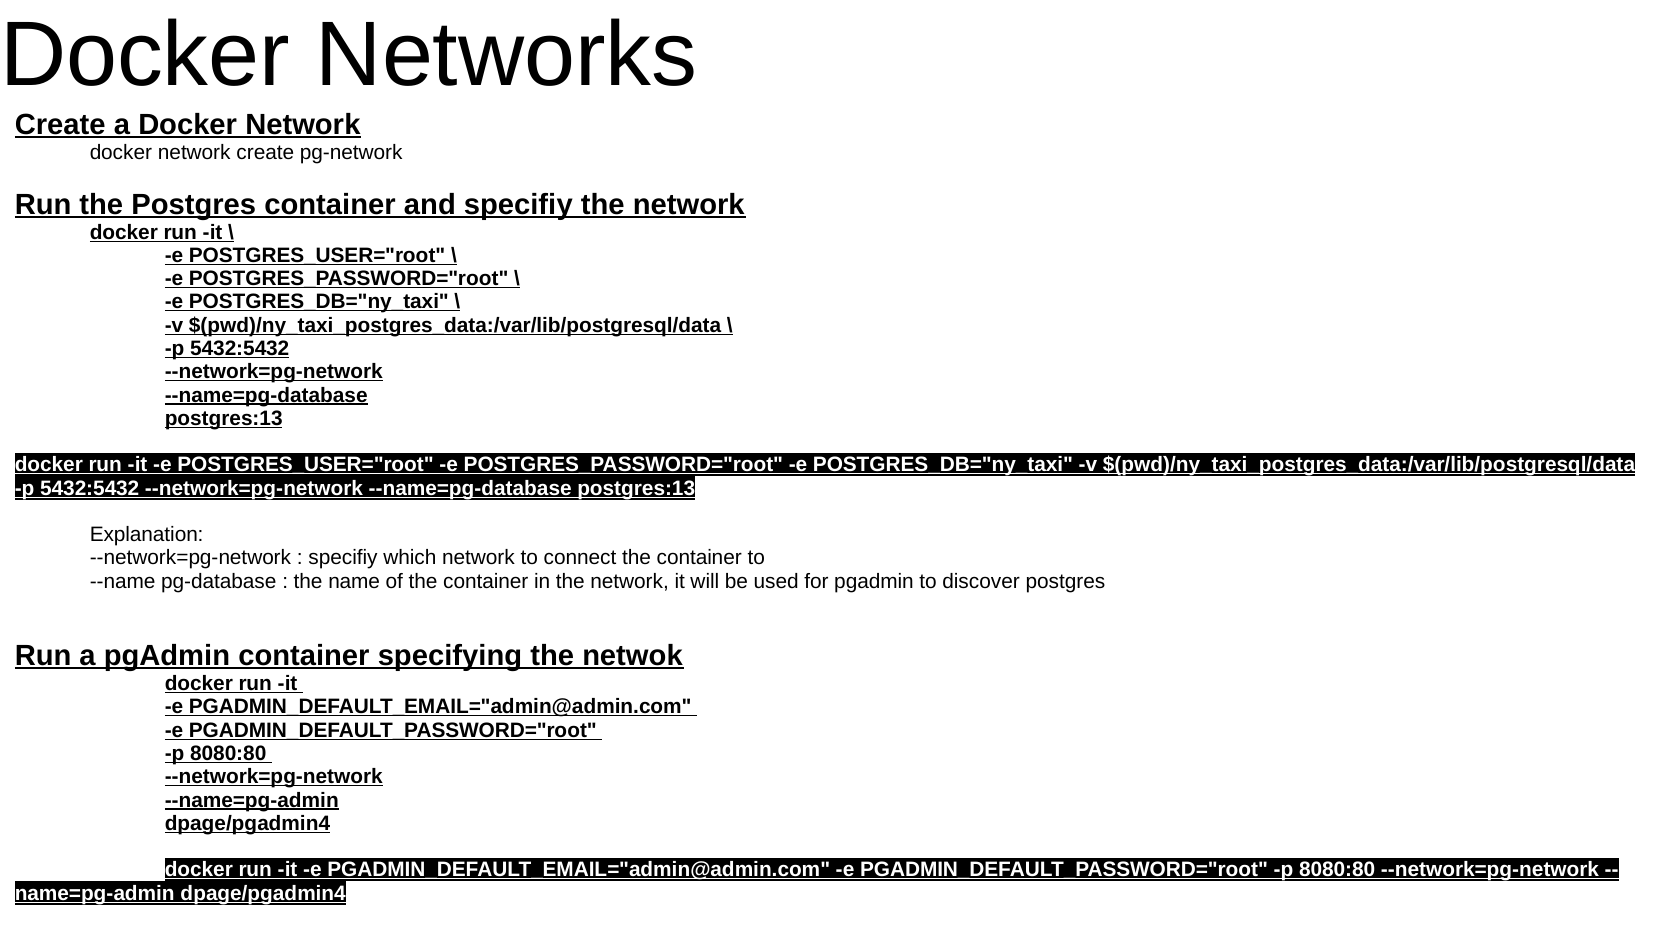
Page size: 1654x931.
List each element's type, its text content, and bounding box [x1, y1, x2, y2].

text_box Create a Docker Network docker network create pg-network Run the Postgres container and specifiy the network docker run -it \ -e POSTGRES_USER="root" \ -e POSTGRES_PASSWORD="root" \ -e POSTGRES_DB="ny_taxi" \ -v $(pwd)/ny_taxi_postgres_data:/var/lib/postgresql/data \ -p 5432:5432 --network=pg-network --name=pg-database postgres:13 docker run -it -e POSTGRES_USER="root" -e POSTGRES_PASSWORD="root" -e POSTGRES_DB="ny_taxi" -v $(pwd)/ny_taxi_postgres_data:/var/lib/postgresql/data -p 5432:5432 --network=pg-network --name=pg-database postgres:13 Explanation: --network=pg-network : specifiy which network to connect the container to --name pg-database : the name of the container in the network, it will be used for pgadmin to discover postgres Run a pgAdmin container specifying the netwok docker run -it -e PGADMIN_DEFAULT_EMAIL="admin@admin.com" -e PGADMIN_DEFAULT_PASSWORD="root" -p 8080:80 --network=pg-network --name=pg-admin dpage/pgadmin4 docker run -it -e PGADMIN_DEFAULT_EMAIL="admin@admin.com" -e PGADMIN_DEFAULT_PASSWORD="root" -p 8080:80 --network=pg-network --name=pg-admin dpage/pgadmin4 [0, 100, 1651, 931]
title Docker Networks [0, 0, 1463, 100]
